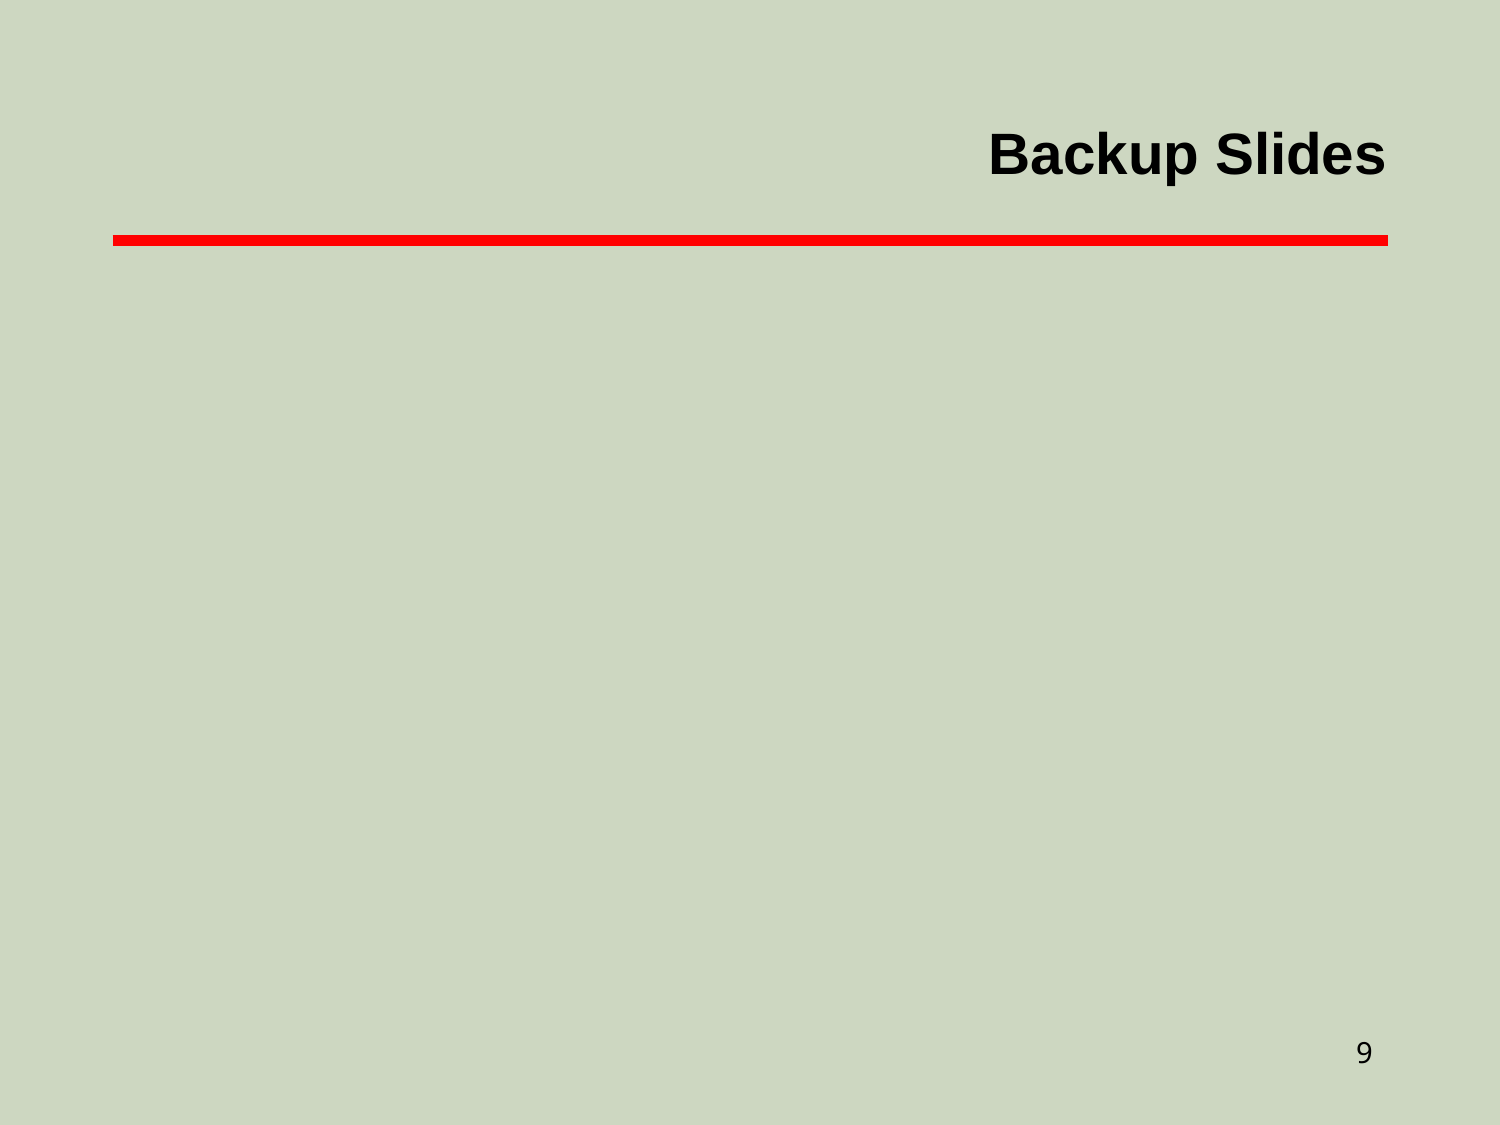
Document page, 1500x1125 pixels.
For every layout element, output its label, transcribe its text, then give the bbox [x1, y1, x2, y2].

title Backup Slides [337, 93, 1388, 217]
